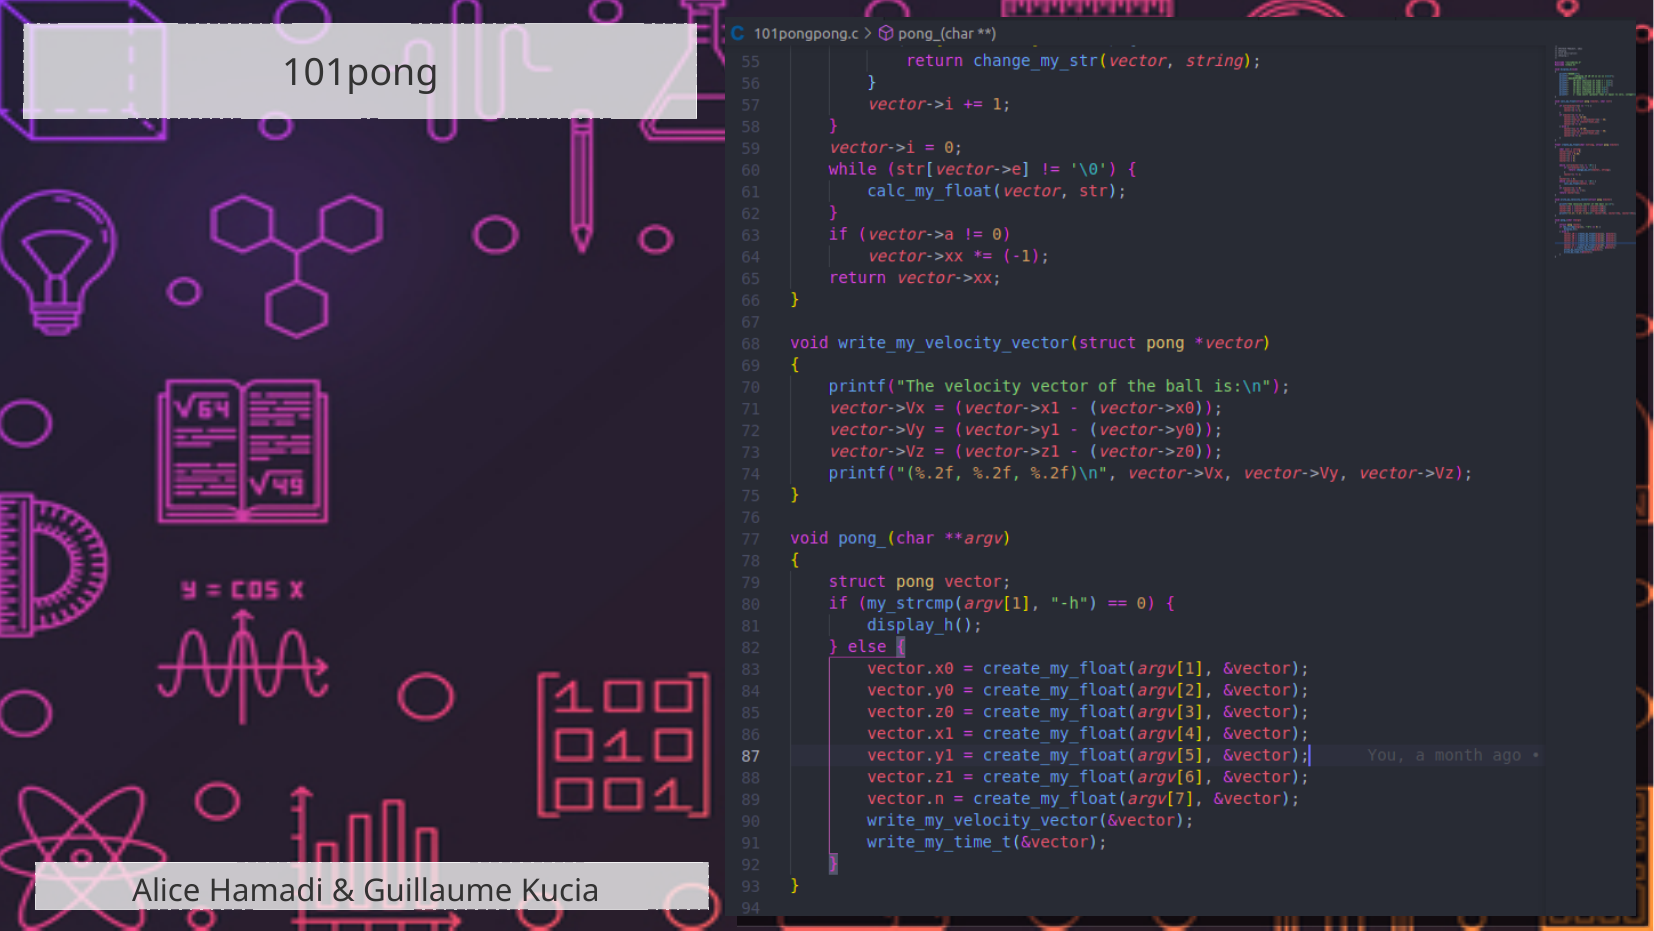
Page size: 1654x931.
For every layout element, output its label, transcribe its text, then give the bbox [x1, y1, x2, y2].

text_box 101pong [11, 23, 709, 119]
picture [0, 0, 1654, 931]
text_box Alice Hamadi & Guillaume Kucia [23, 860, 709, 918]
